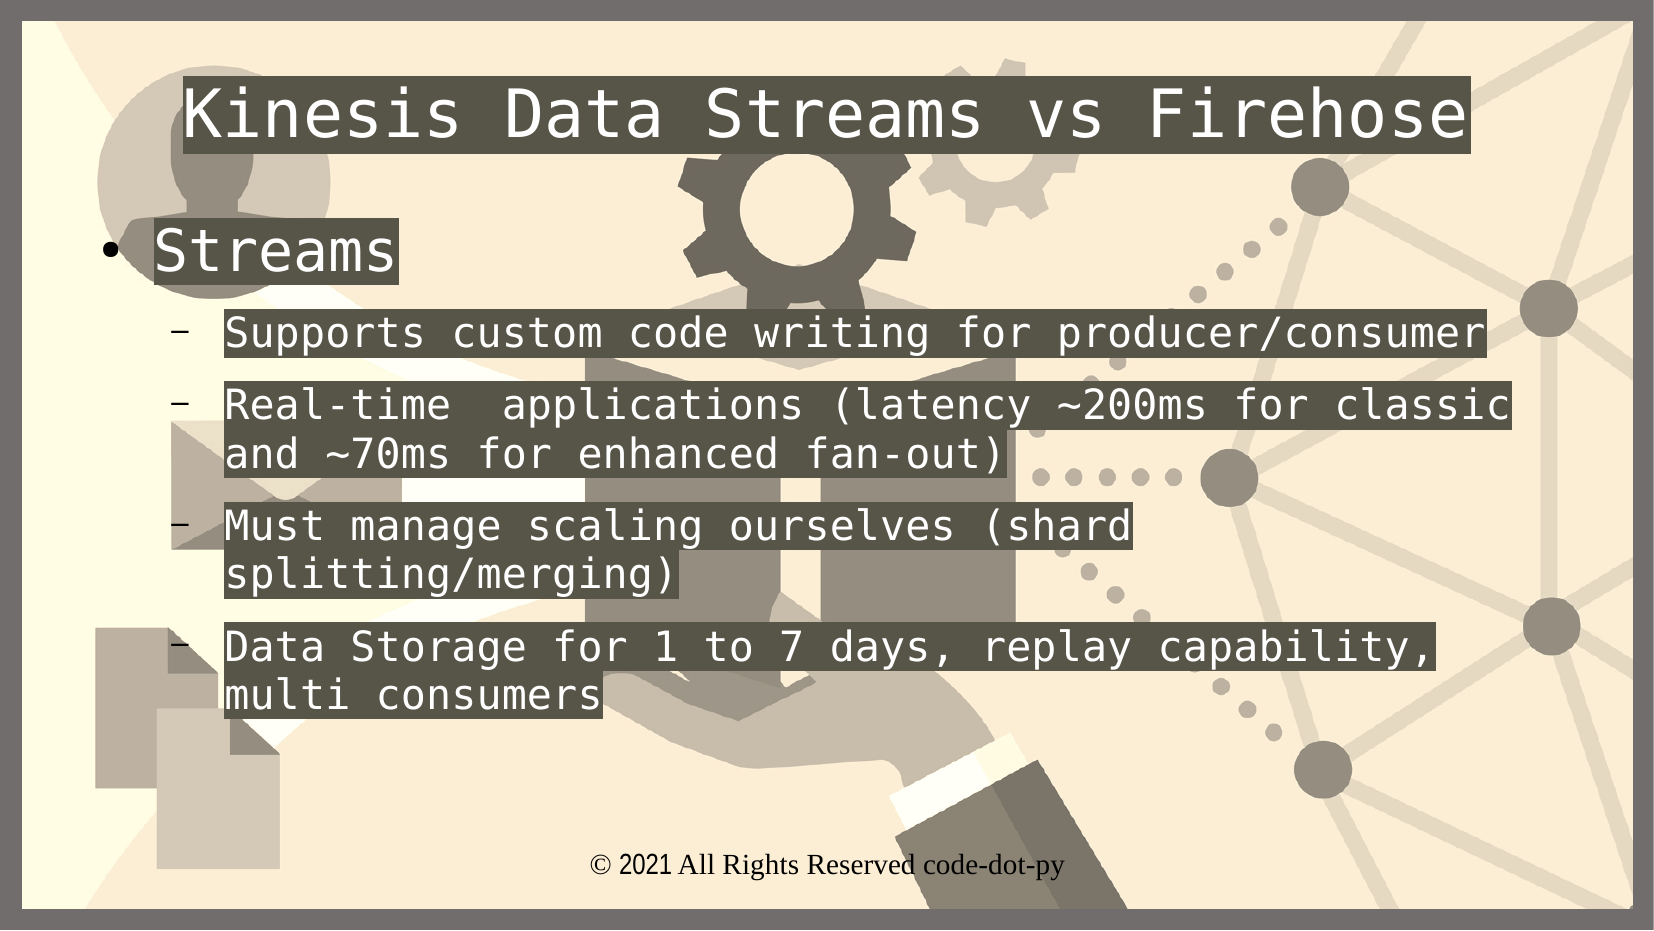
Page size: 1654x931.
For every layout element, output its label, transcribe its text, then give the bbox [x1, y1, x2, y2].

list Streams Supports custom code writing for producer/consumer Real-time applications (latency ~200ms for classic and ~70ms for enhanced fan-out) Must manage scaling ourselves (shard splitting/merging) Data Storage for 1 to 7 days, replay capability, multi consumers [82, 217, 1571, 758]
title Kinesis Data Streams vs Firehose [82, 37, 1571, 193]
picture [0, 0, 1654, 930]
